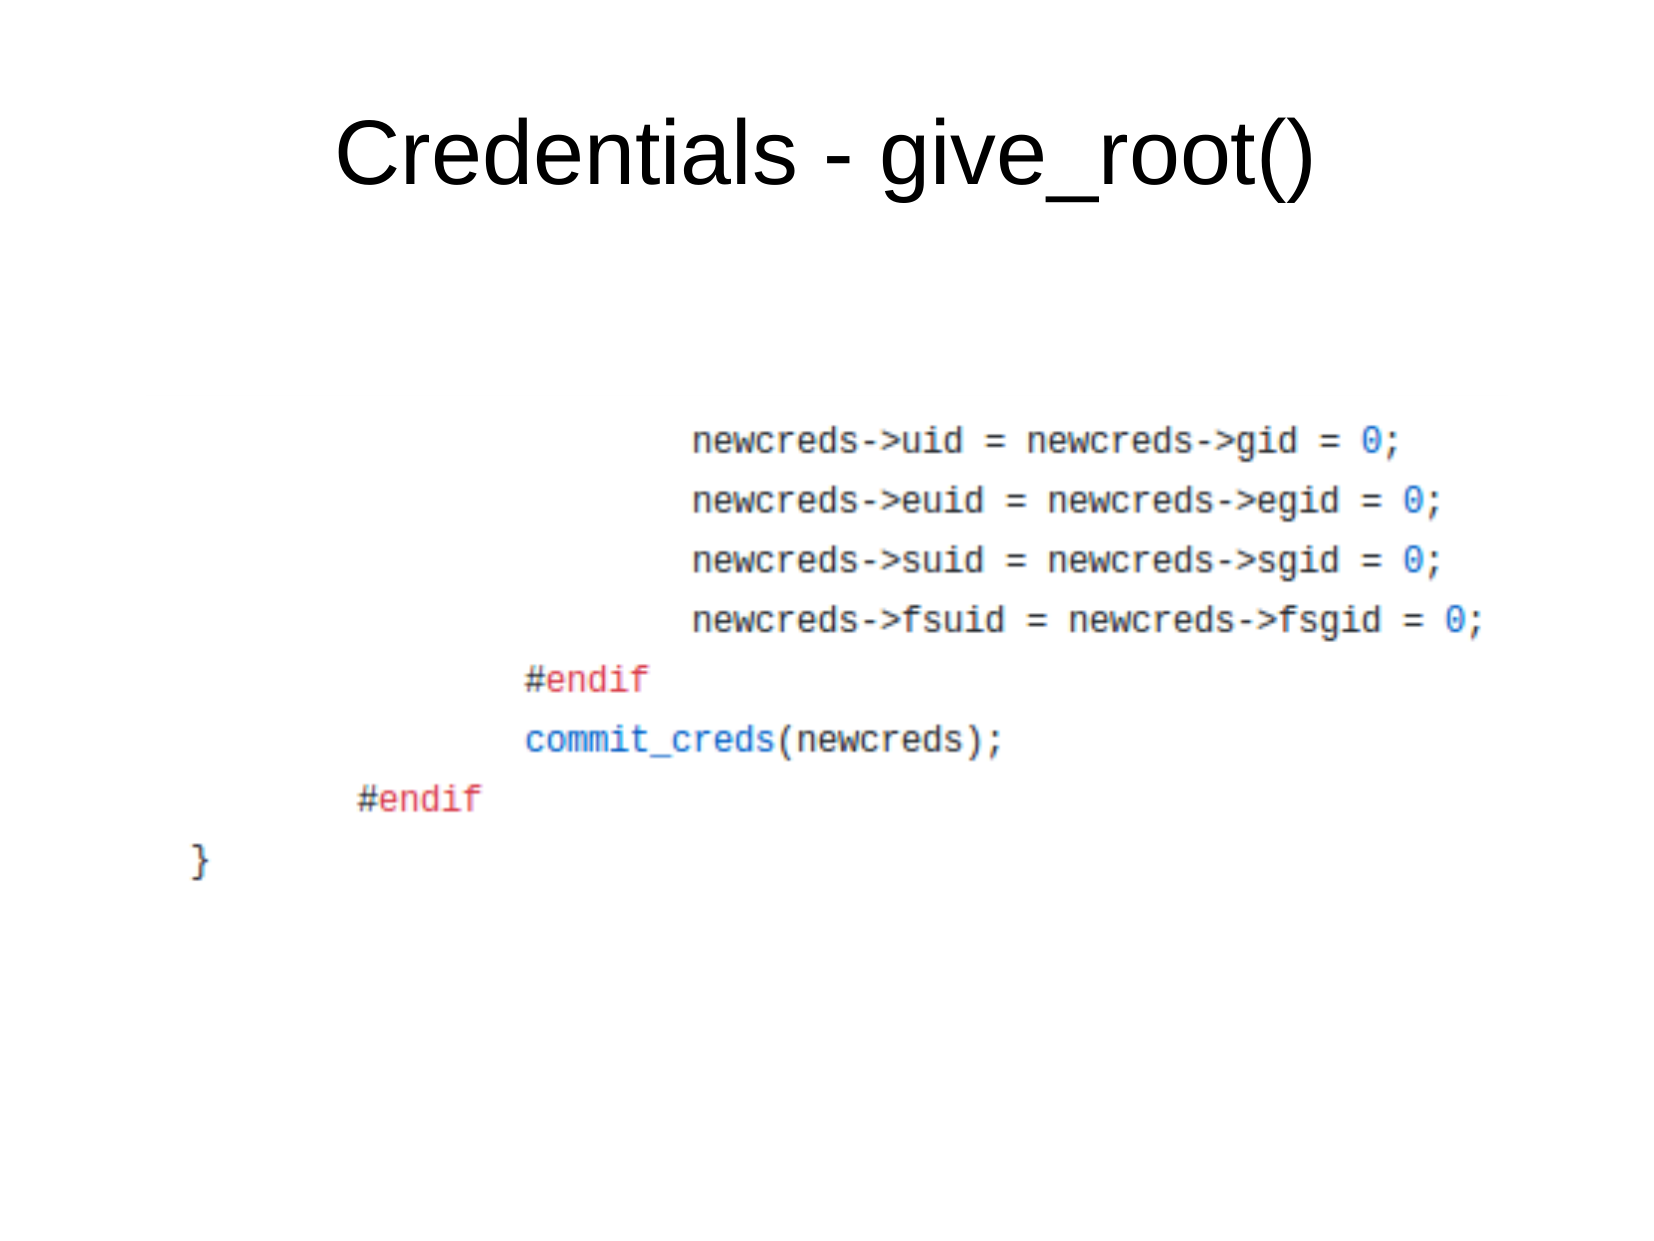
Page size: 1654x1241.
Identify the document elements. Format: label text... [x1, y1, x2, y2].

picture [146, 394, 1508, 905]
title Credentials - give_root() [82, 49, 1571, 257]
